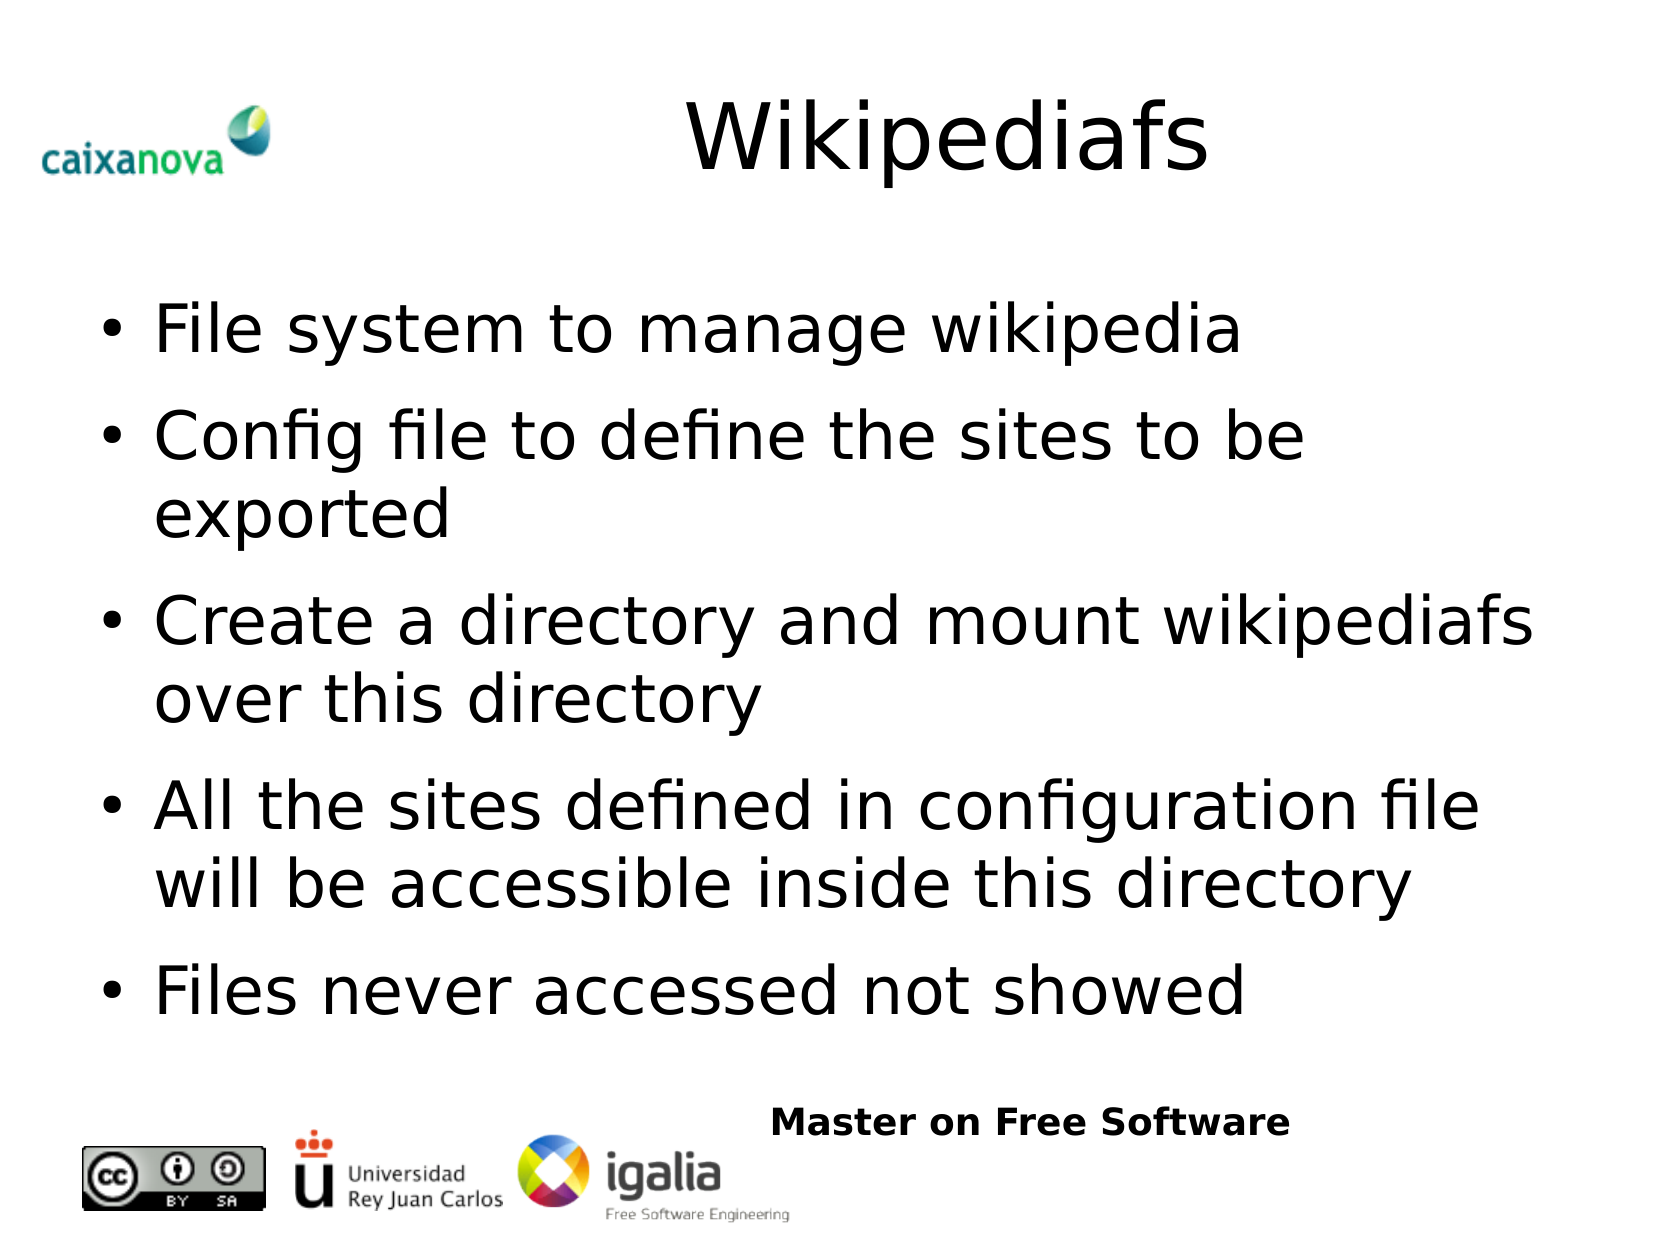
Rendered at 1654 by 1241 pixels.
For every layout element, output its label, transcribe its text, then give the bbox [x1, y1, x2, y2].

picture [82, 1146, 266, 1211]
picture [29, 73, 284, 207]
list File system to manage wikipedia Config file to define the sites to be exported Create a directory and mount wikipediafs over this directory All the sites defined in configuration file will be accessible inside this directory Files never accessed not showed [82, 290, 1571, 1078]
picture [295, 1121, 811, 1235]
title Wikipediafs [295, 38, 1601, 237]
